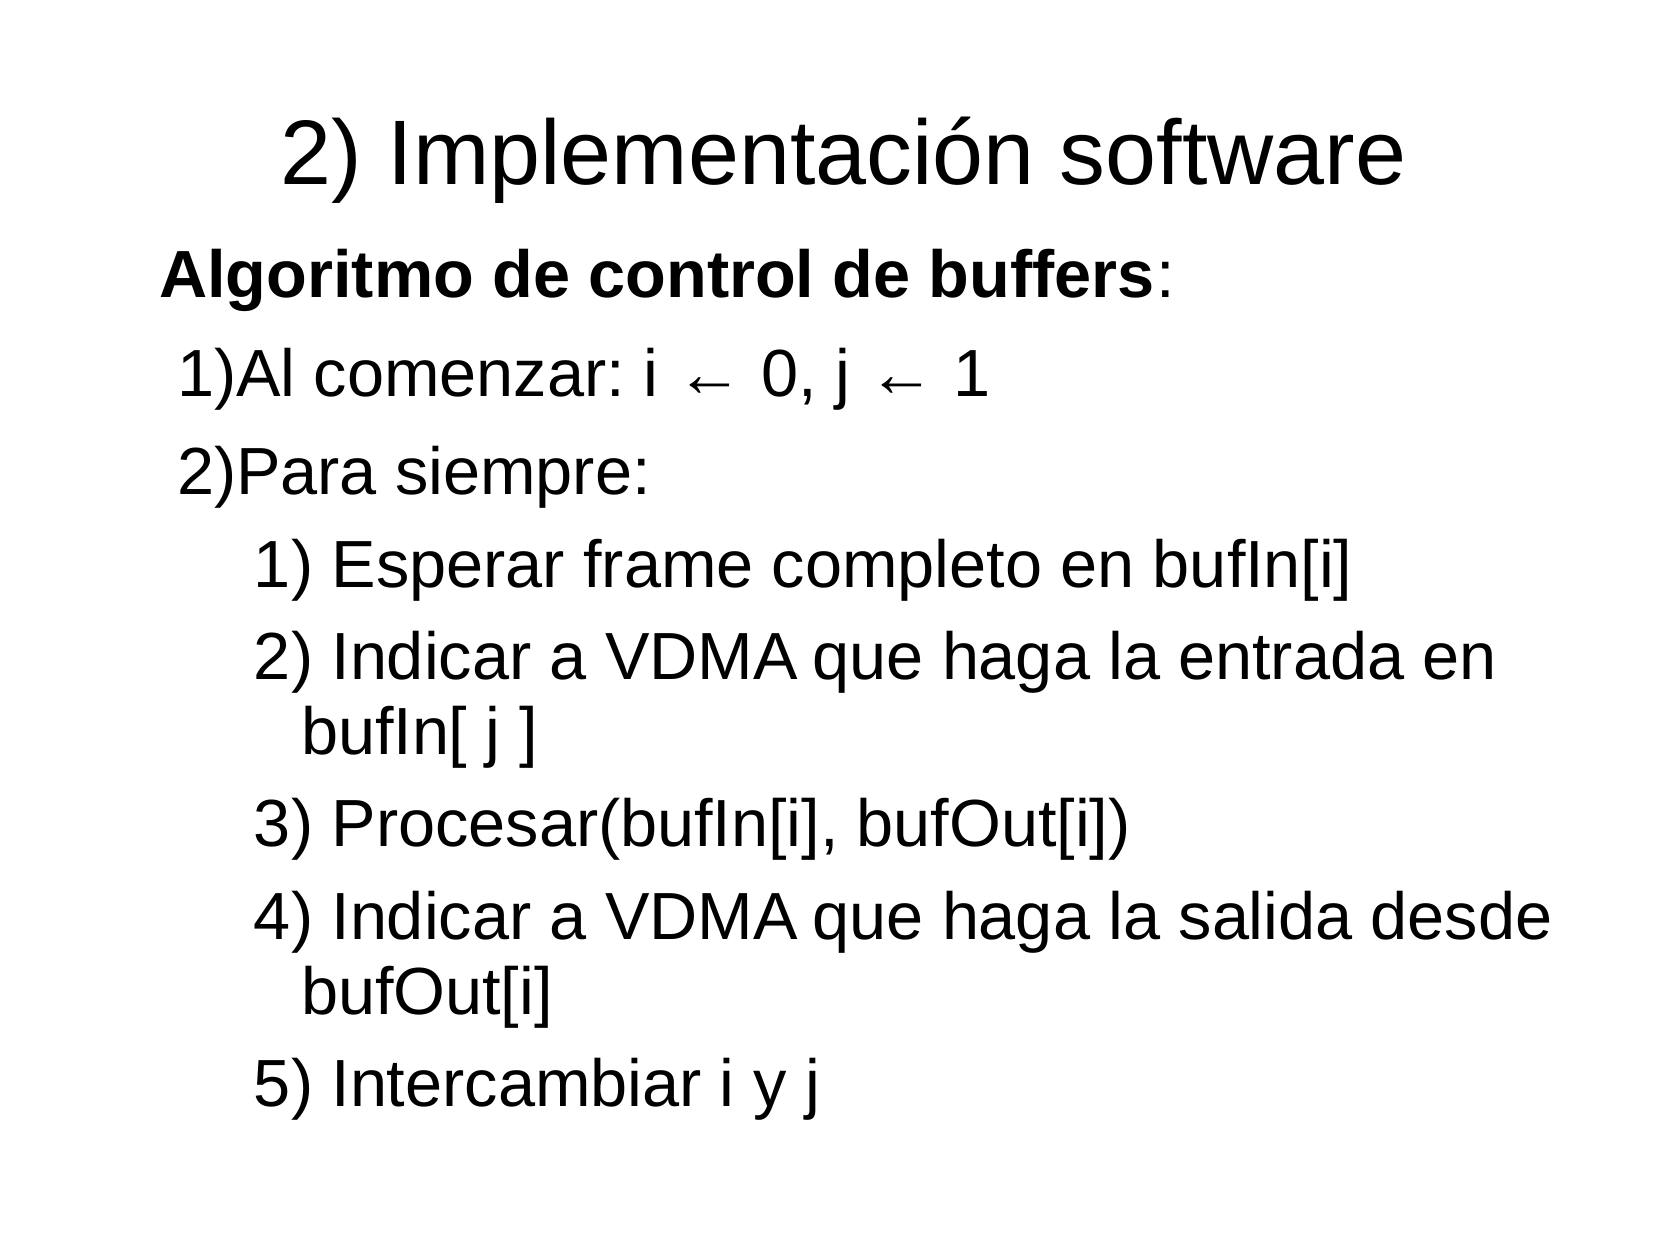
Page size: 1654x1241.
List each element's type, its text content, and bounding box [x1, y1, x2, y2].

title 2) Implementación software [82, 49, 1571, 257]
list Algoritmo de control de buffers: Al comenzar: i ← 0, j ← 1 Para siempre: Esperar frame completo en bufIn[i] Indicar a VDMA que haga la entrada en bufIn[ j ] Procesar(bufIn[i], bufOut[i]) Indicar a VDMA que haga la salida desde bufOut[i] Intercambiar i y j [88, 237, 1577, 1182]
